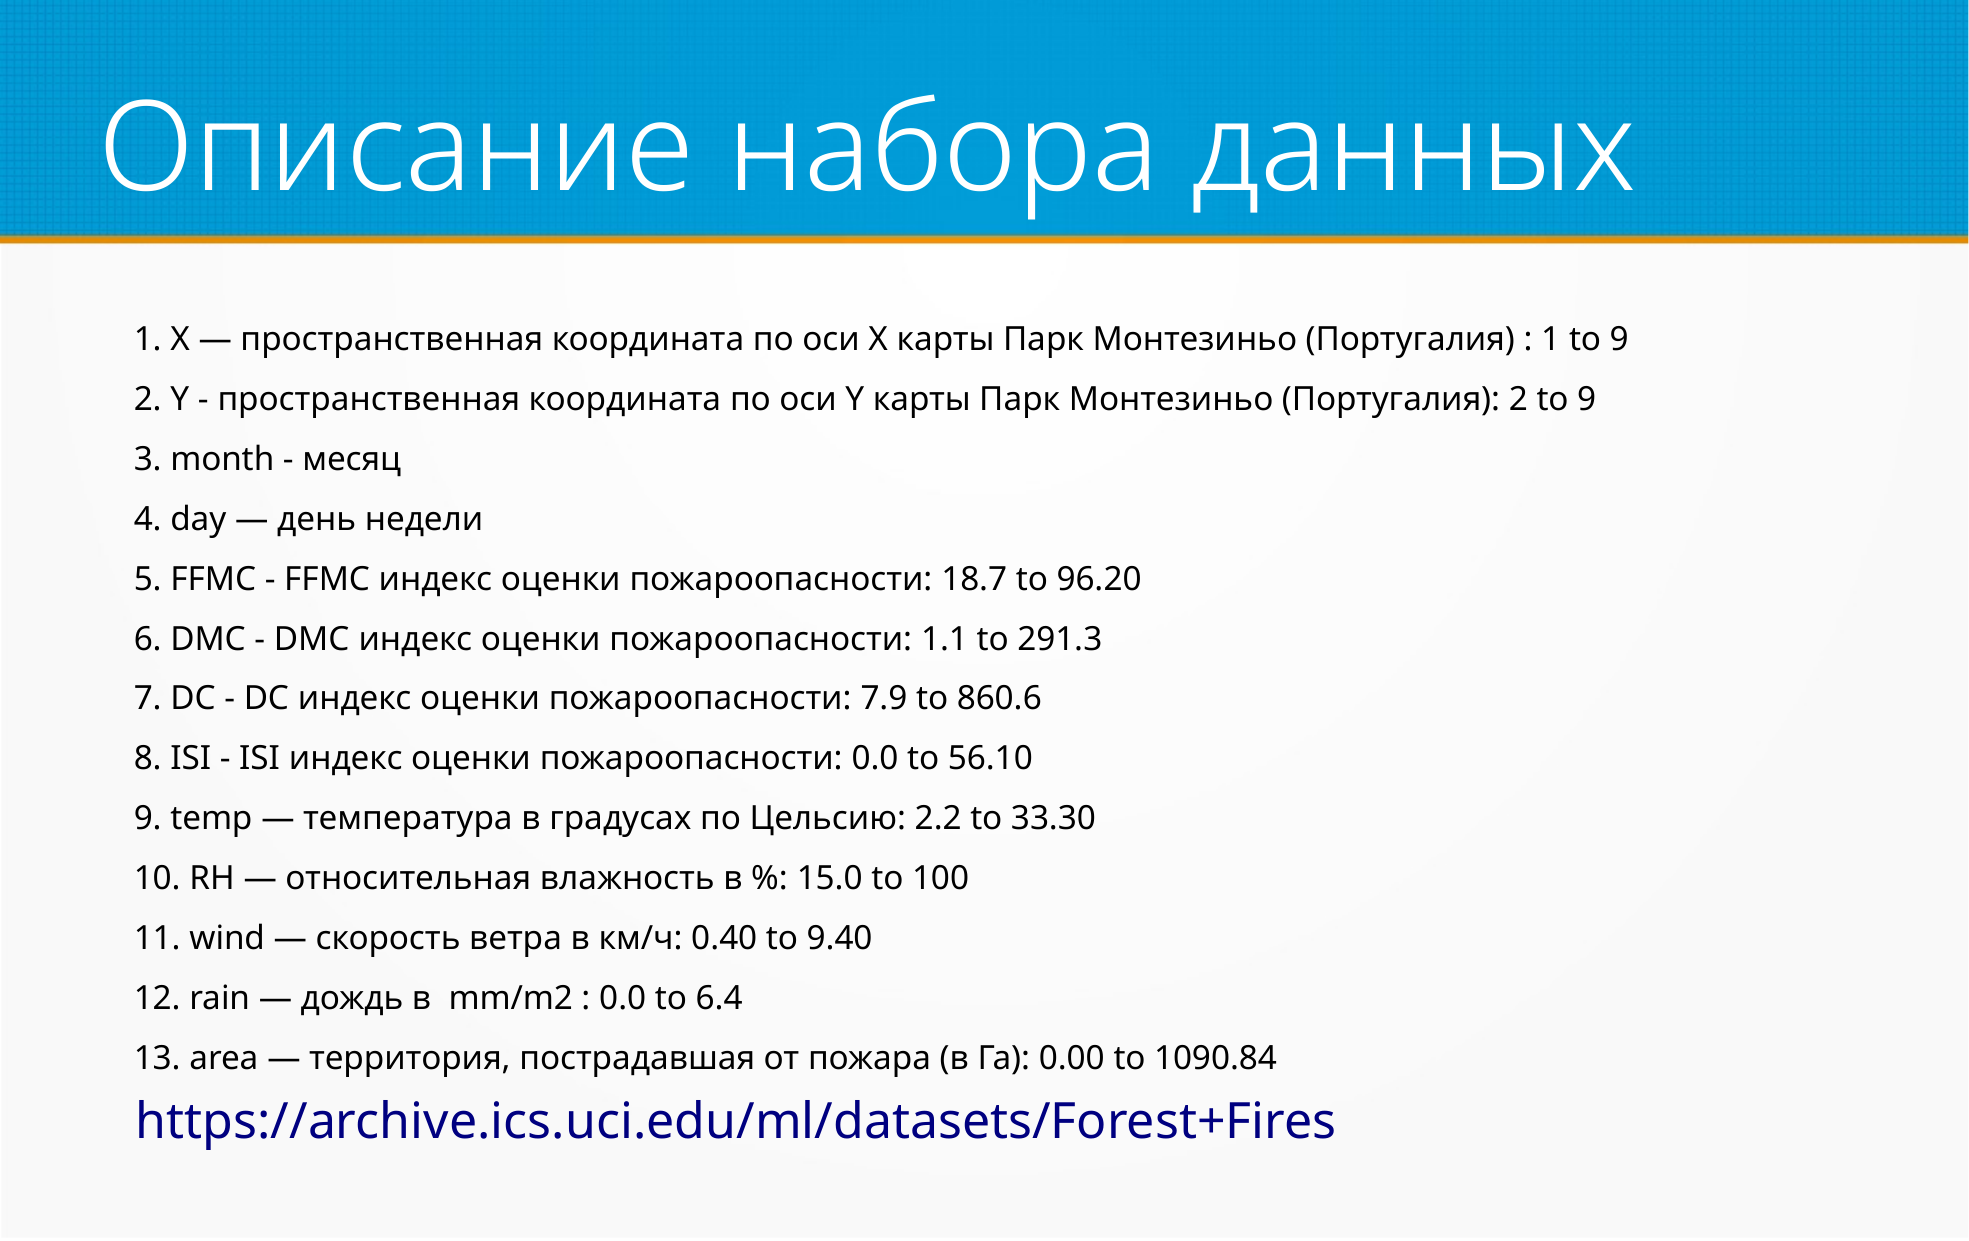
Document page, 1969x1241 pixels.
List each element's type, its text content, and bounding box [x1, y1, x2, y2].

list 1. X — пространственная координата по оси X карты Парк Монтезиньо (Португалия) : 1 to 9 2. Y - пространственная координата по оси Y карты Парк Монтезиньо (Португалия): 2 to 9 3. month - месяц 4. day — день недели 5. FFMC - FFMC индекс оценки пожароопасности: 18.7 to 96.20 6. DMC - DMC индекс оценки пожароопасности: 1.1 to 291.3 7. DC - DC индекс оценки пожароопасности: 7.9 to 860.6 8. ISI - ISI индекс оценки пожароопасности: 0.0 to 56.10 9. temp — температура в градусах по Цельсию: 2.2 to 33.30 10. RH — относительная влажность в %: 15.0 to 100 11. wind — скорость ветра в км/ч: 0.40 to 9.40 12. rain — дождь в mm/m2 : 0.0 to 6.4 13. area — территория, пострадавшая от пожара (в Га): 0.00 to 1090.84 [98, 315, 1861, 1081]
picture [0, 233, 1969, 1241]
text_box https://archive.ics.uci.edu/ml/datasets/Forest+Fires [129, 1080, 1689, 1159]
title Описание набора данных [98, 19, 1870, 227]
